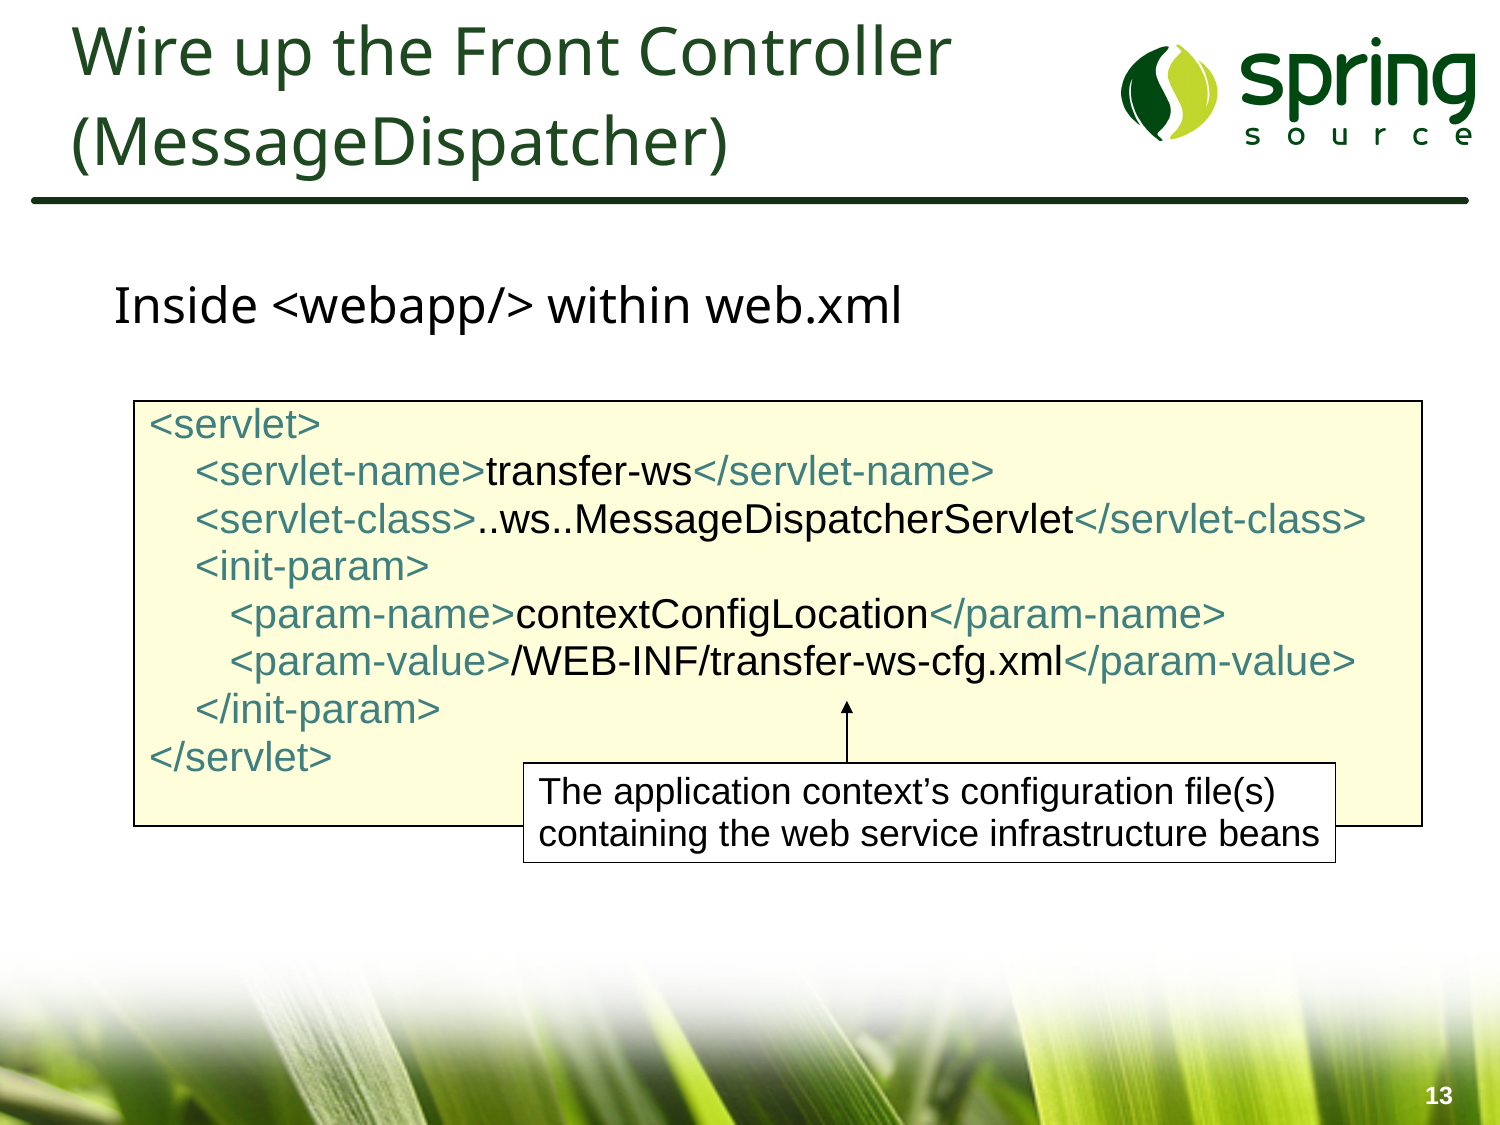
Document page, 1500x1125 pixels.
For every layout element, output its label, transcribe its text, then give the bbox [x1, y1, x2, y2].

title Wire up the Front Controller (MessageDispatcher) [56, 5, 1089, 184]
picture [0, 944, 1500, 1125]
text_box <servlet> <servlet-name>transfer-ws</servlet-name> <servlet-class>..ws..MessageDispatcherServlet</servlet-class> <init-param> <param-name>contextConfigLocation</param-name> <param-value>/WEB-INF/transfer-ws-cfg.xml</param-value> </init-param> </servlet> [134, 400, 1422, 826]
list Inside <webapp/> within web.xml [99, 262, 1391, 864]
text_box The application context’s configuration file(s) containing the web service infrastructure beans [523, 763, 1336, 863]
picture [1121, 37, 1475, 145]
